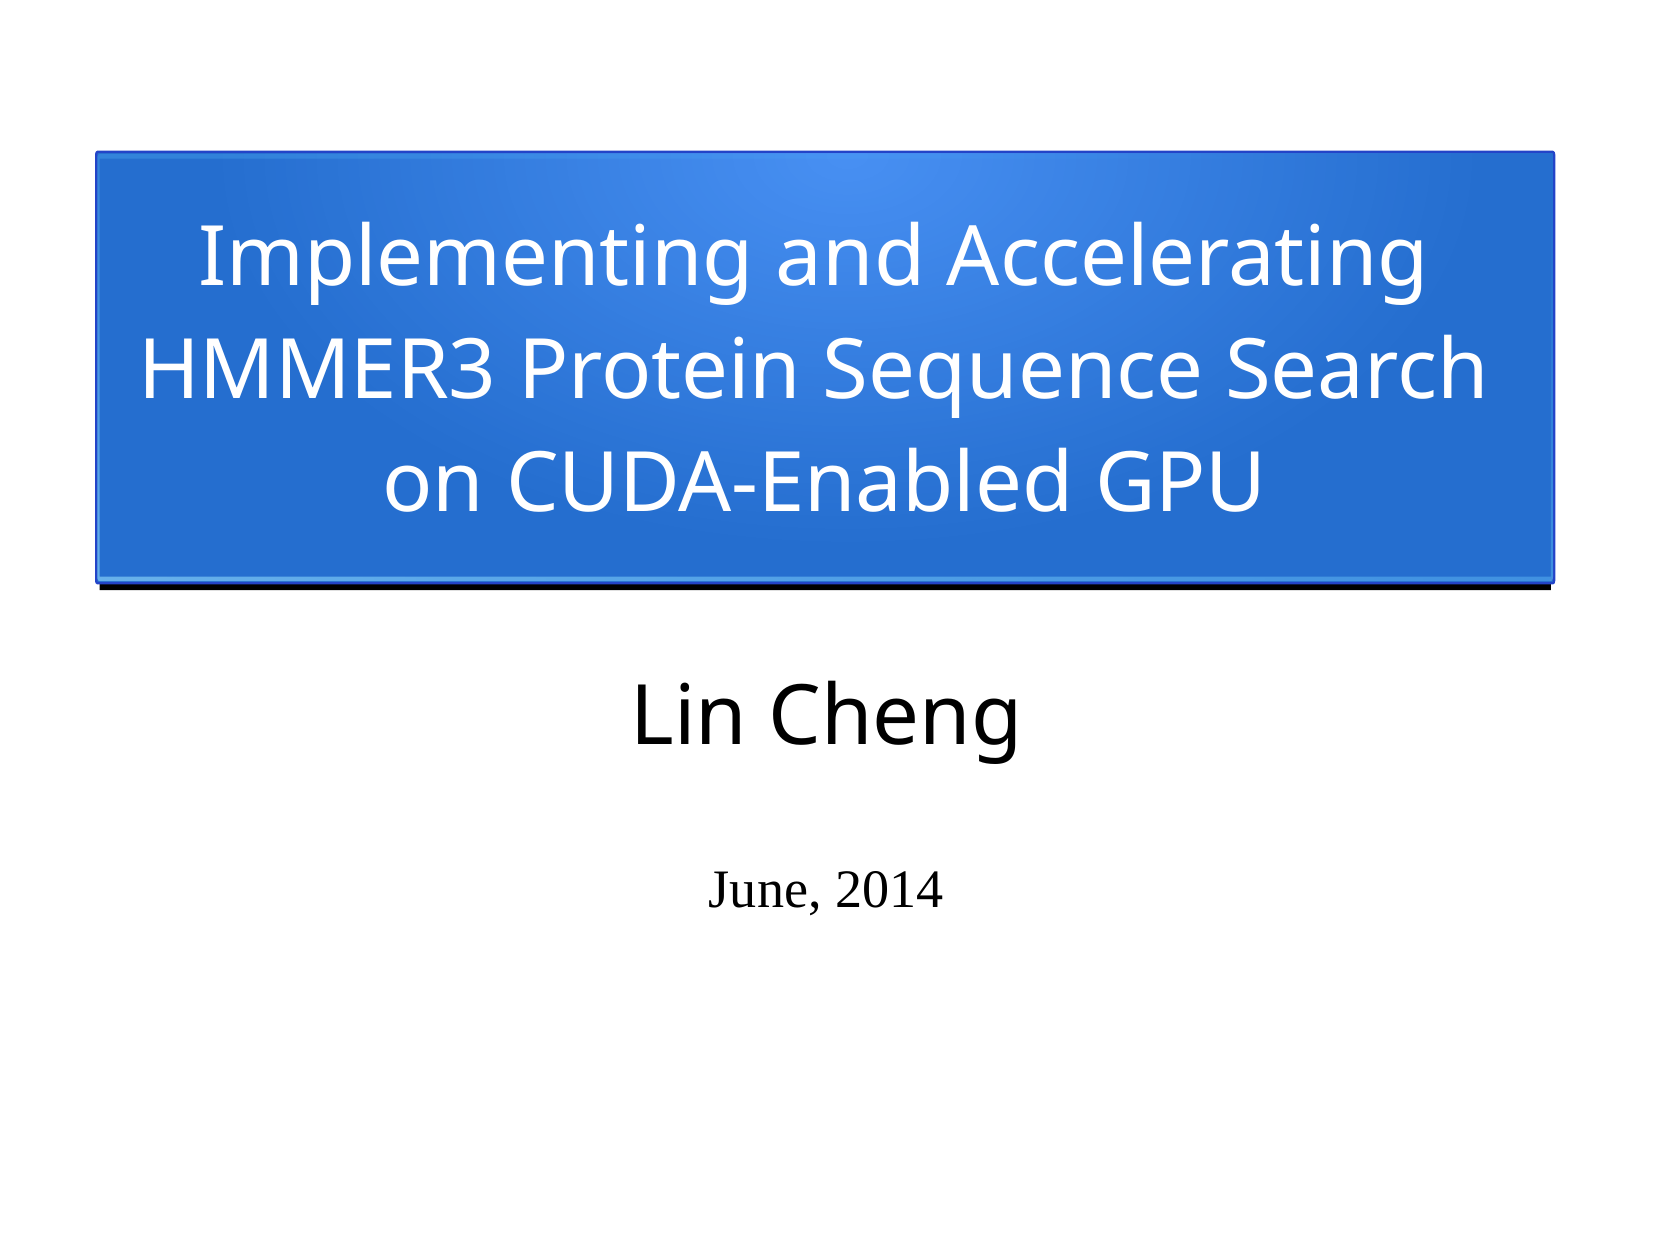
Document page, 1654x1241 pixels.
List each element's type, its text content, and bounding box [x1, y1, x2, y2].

title Implementing and Accelerating HMMER3 Protein Sequence Search on CUDA-Enabled GPU [90, 147, 1561, 586]
subtitle Lin Cheng June, 2014 [82, 290, 1571, 1010]
